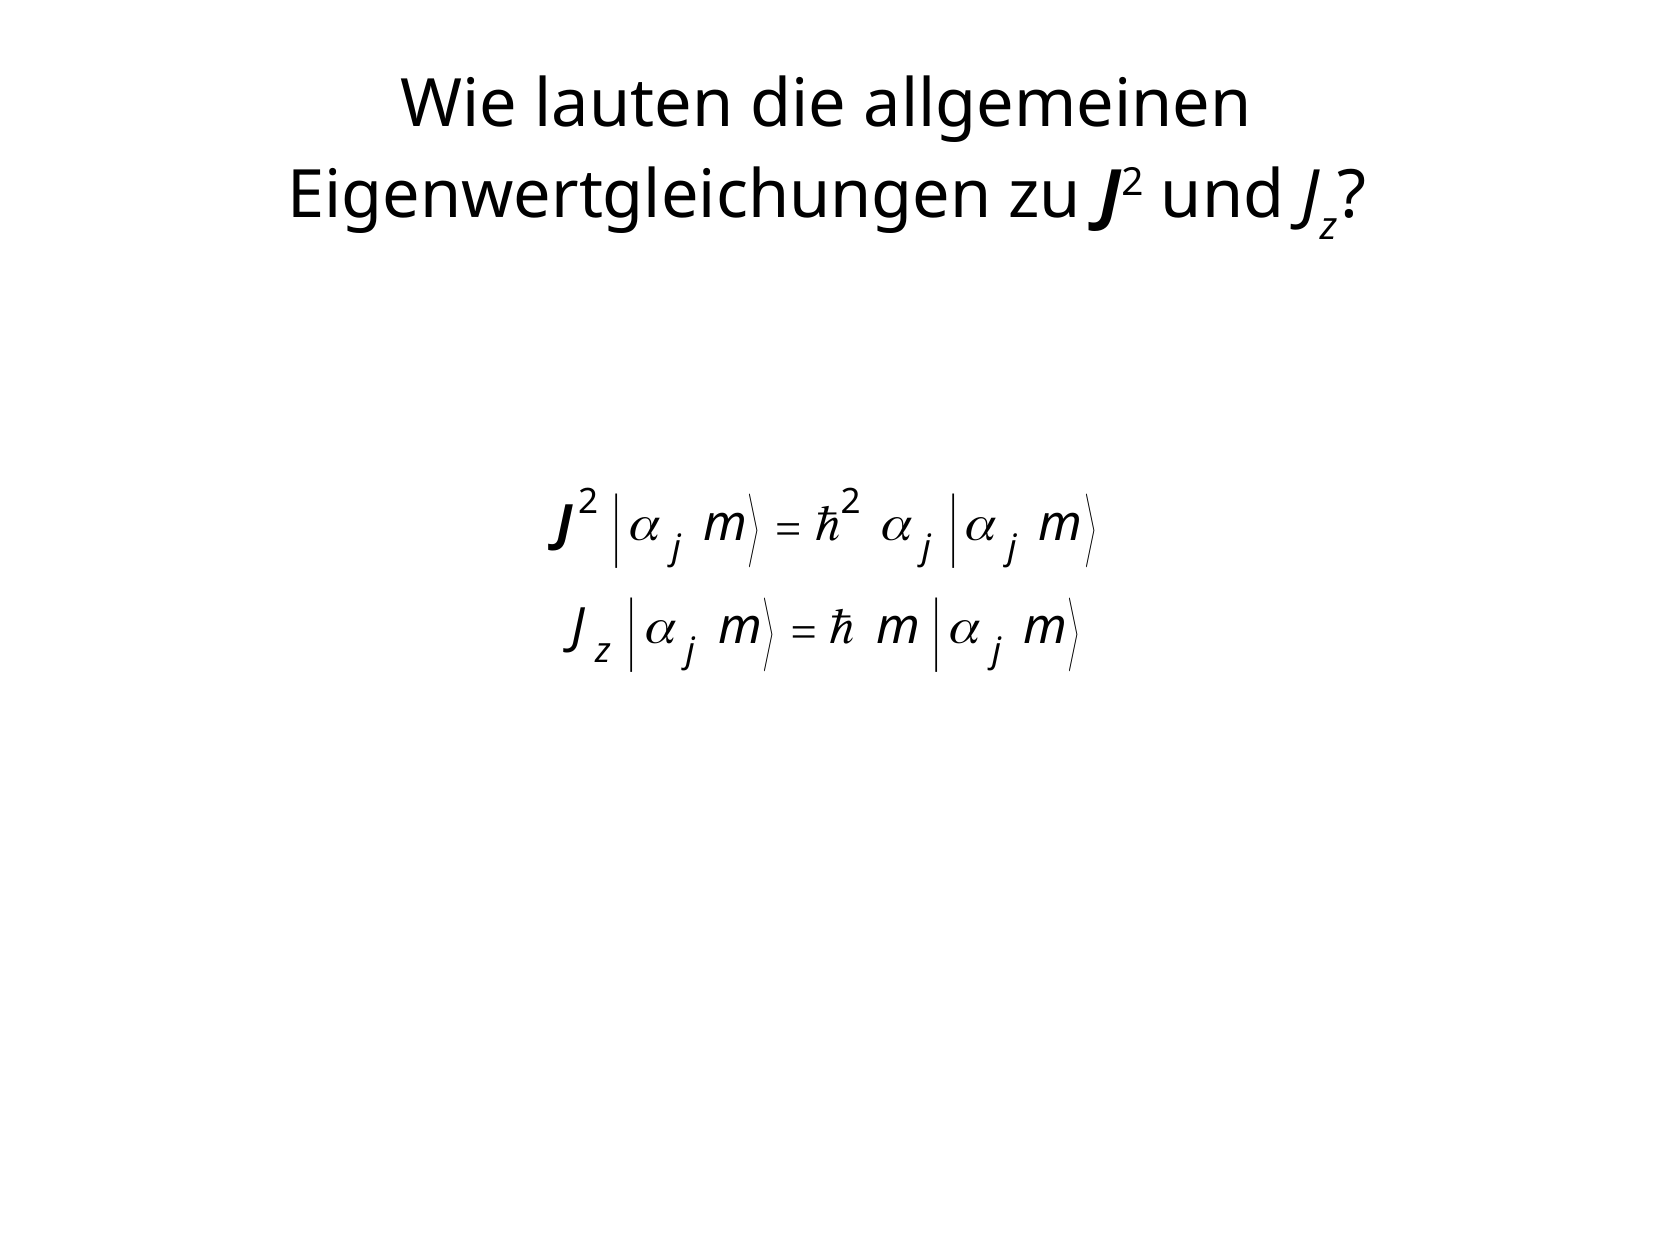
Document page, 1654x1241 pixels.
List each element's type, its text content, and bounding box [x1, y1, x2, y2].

title Wie lauten die allgemeinen Eigenwertgleichungen zu J2 und Jz? [82, 49, 1571, 257]
chart [546, 481, 1107, 760]
